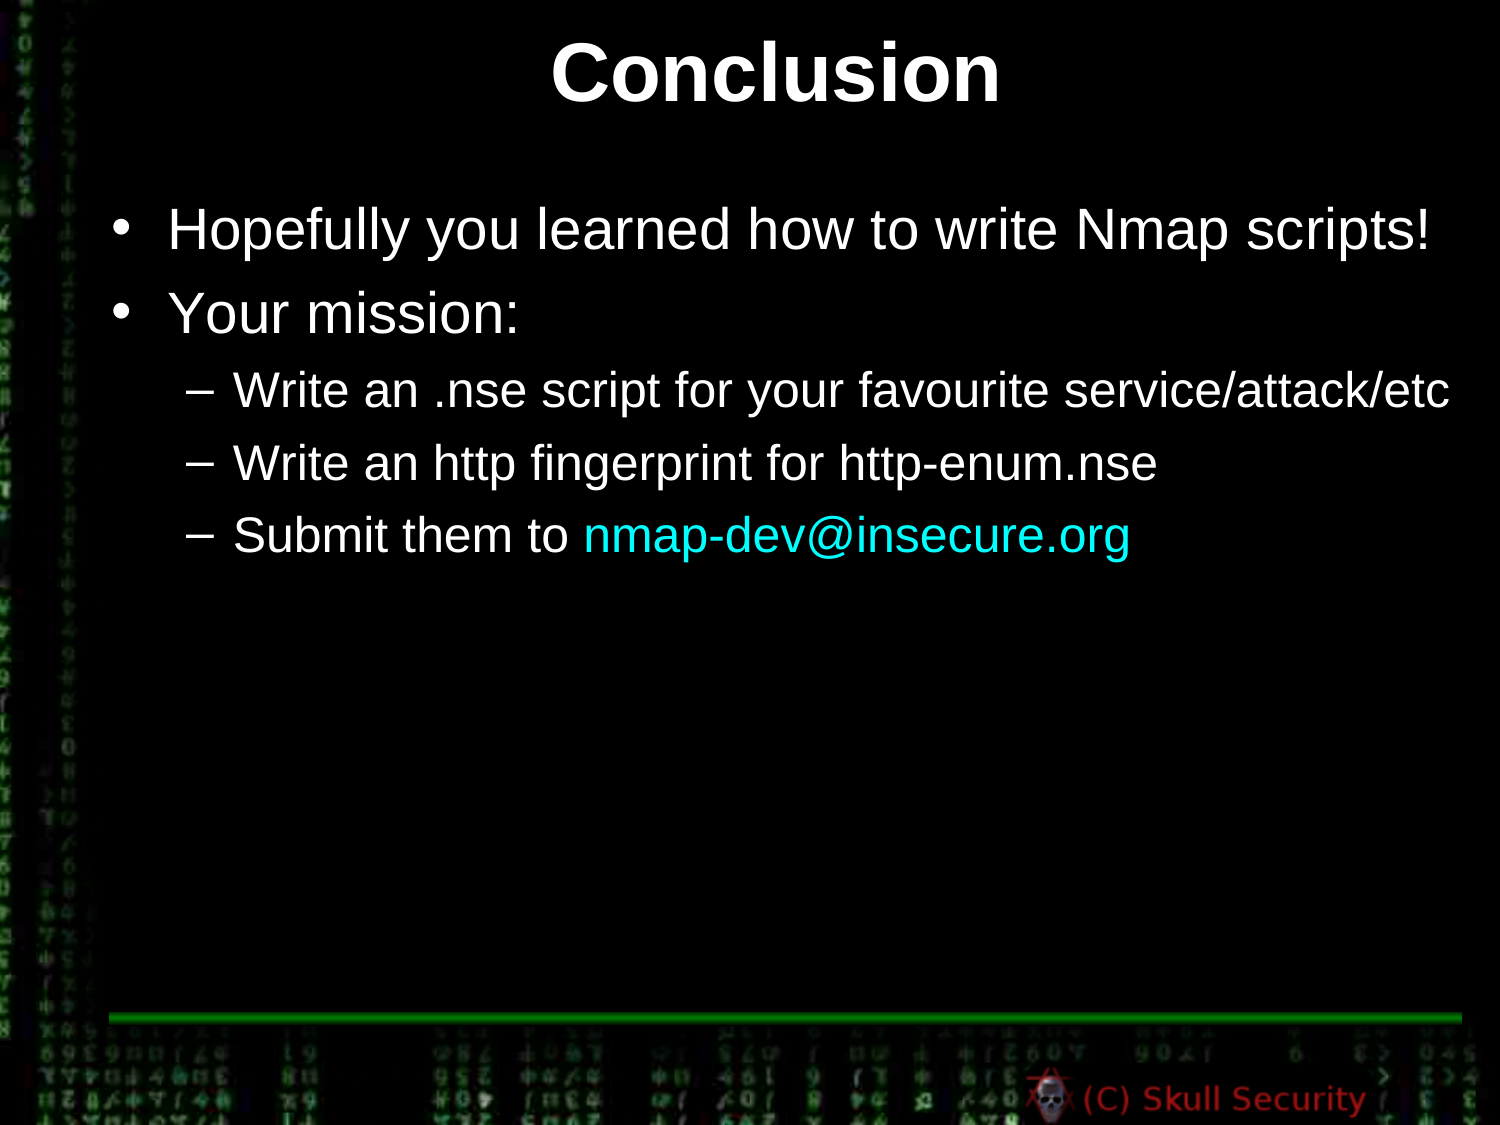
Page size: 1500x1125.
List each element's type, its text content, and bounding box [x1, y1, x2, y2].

picture [0, 0, 1500, 1125]
title Conclusion [103, 5, 1450, 131]
list Hopefully you learned how to write Nmap scripts! Your mission: Write an .nse script for your favourite service/attack/etc Write an http fingerprint for http-enum.nse Submit them to nmap-dev@insecure.org [108, 183, 1459, 997]
